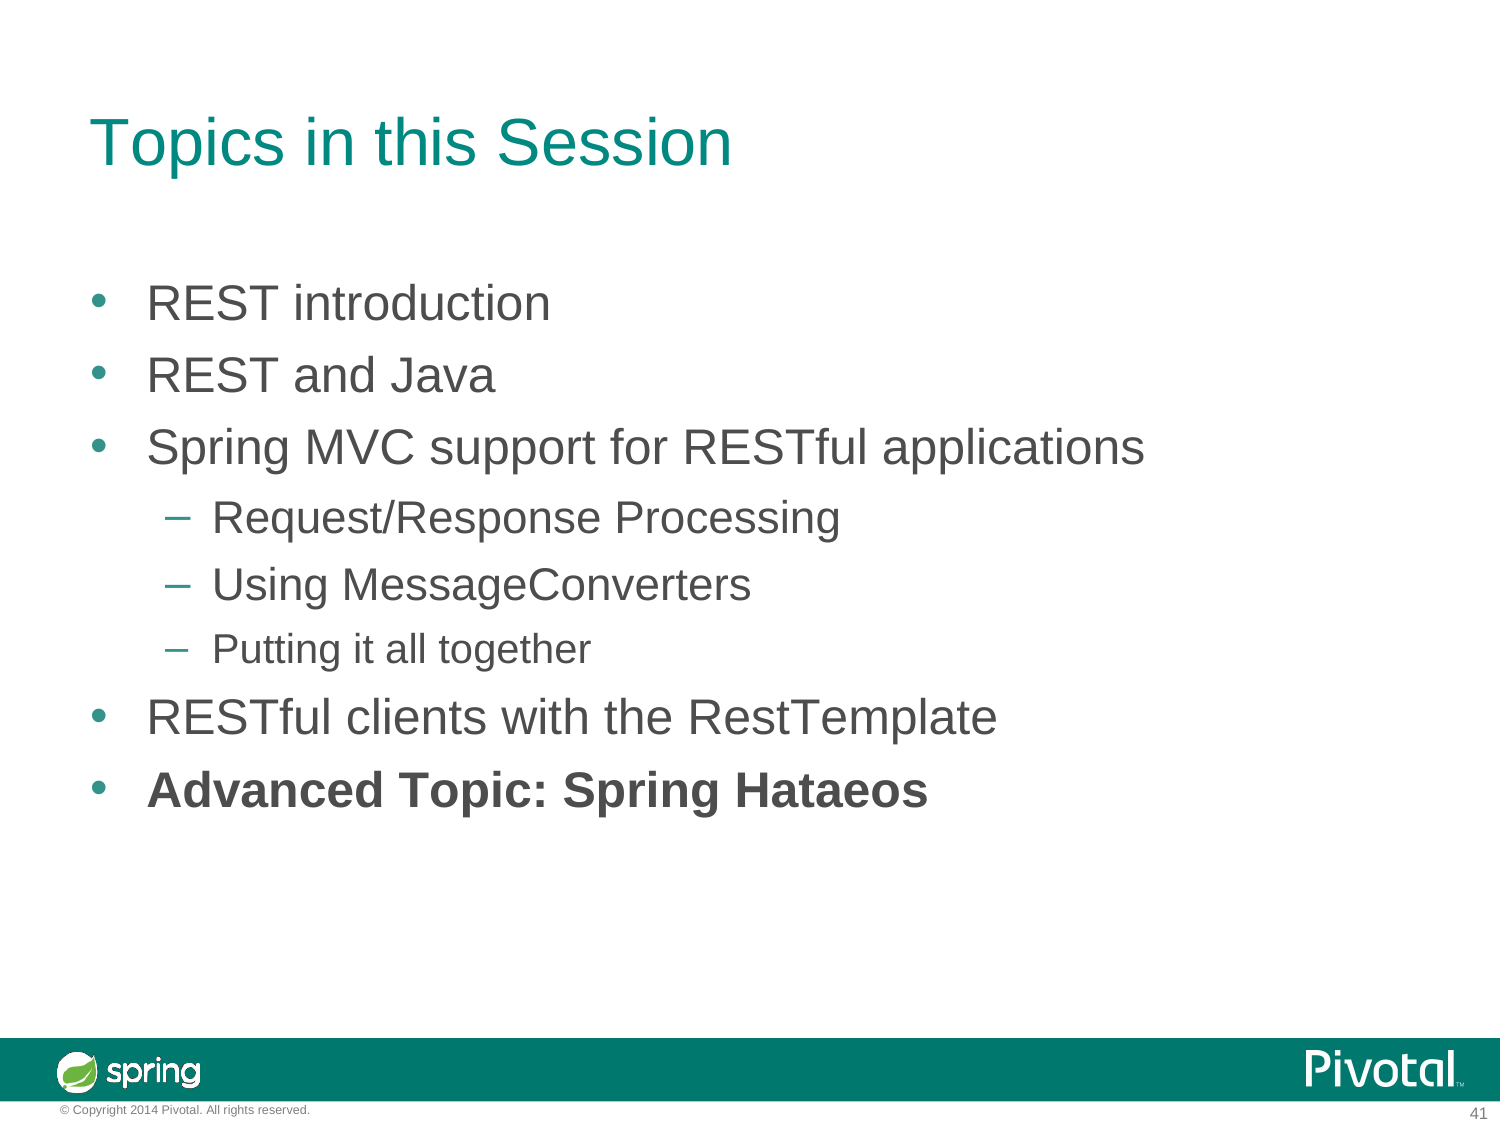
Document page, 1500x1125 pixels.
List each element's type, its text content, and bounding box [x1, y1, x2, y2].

picture [1306, 1050, 1464, 1087]
title Topics in this Session [75, 45, 1426, 233]
list REST introduction REST and Java Spring MVC support for RESTful applications Request/Response Processing Using MessageConverters Putting it all together RESTful clients with the RestTemplate Advanced Topic: Spring Hataeos [75, 262, 1426, 1005]
picture [32, 1041, 210, 1103]
